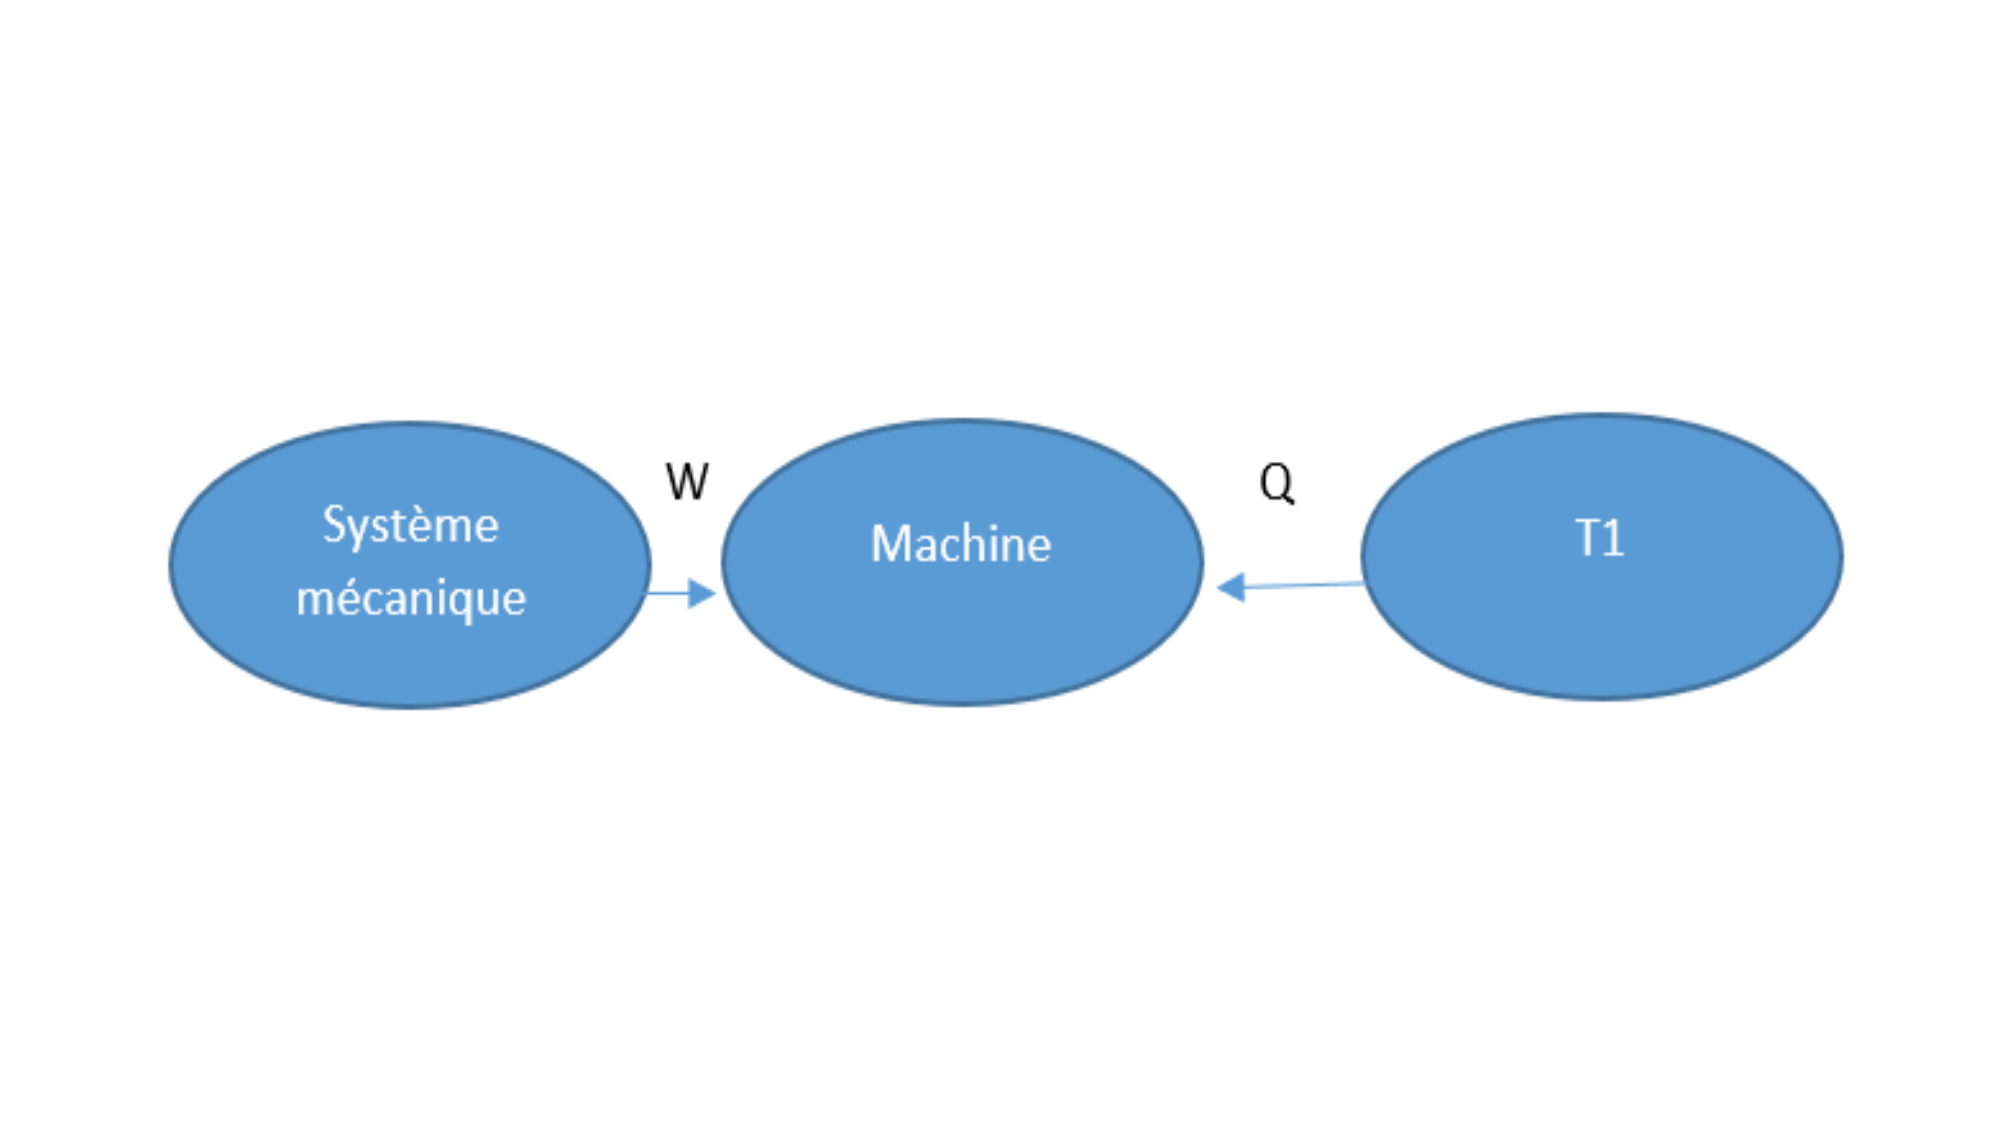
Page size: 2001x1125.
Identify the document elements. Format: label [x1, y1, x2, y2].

picture [118, 402, 1878, 722]
